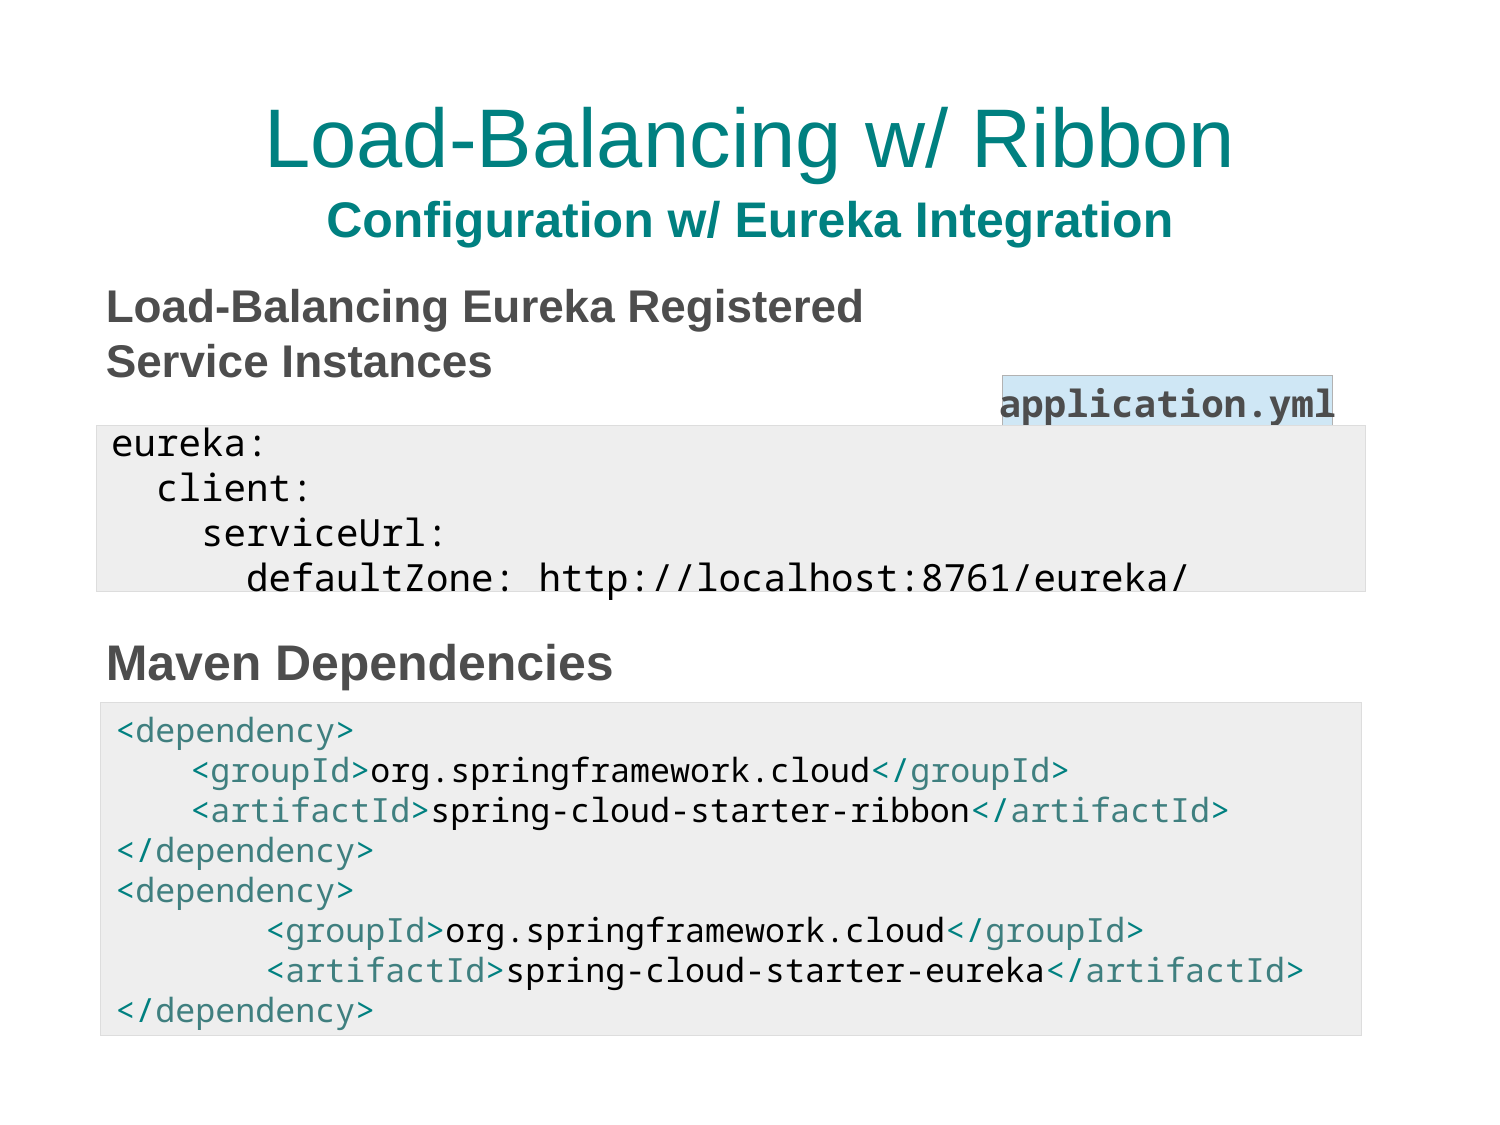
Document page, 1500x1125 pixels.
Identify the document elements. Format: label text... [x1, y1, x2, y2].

text_box Load-Balancing Eureka Registered Service Instances [91, 269, 1308, 395]
text_box application.yml [1002, 375, 1333, 425]
text_box <dependency> <groupId>org.springframework.cloud</groupId> <artifactId>spring-cloud-starter-ribbon</artifactId> </dependency> <dependency> <groupId>org.springframework.cloud</groupId> <artifactId>spring-cloud-starter-eureka</artifactId> </dependency> [100, 702, 1362, 1036]
title Load-Balancing w/ Ribbon [75, 44, 1425, 180]
text_box Maven Dependencies [91, 623, 1308, 699]
text_box eureka: client: serviceUrl: defaultZone: http://localhost:8761/eureka/ [96, 425, 1366, 592]
text_box Configuration w/ Eureka Integration [0, 180, 1500, 255]
